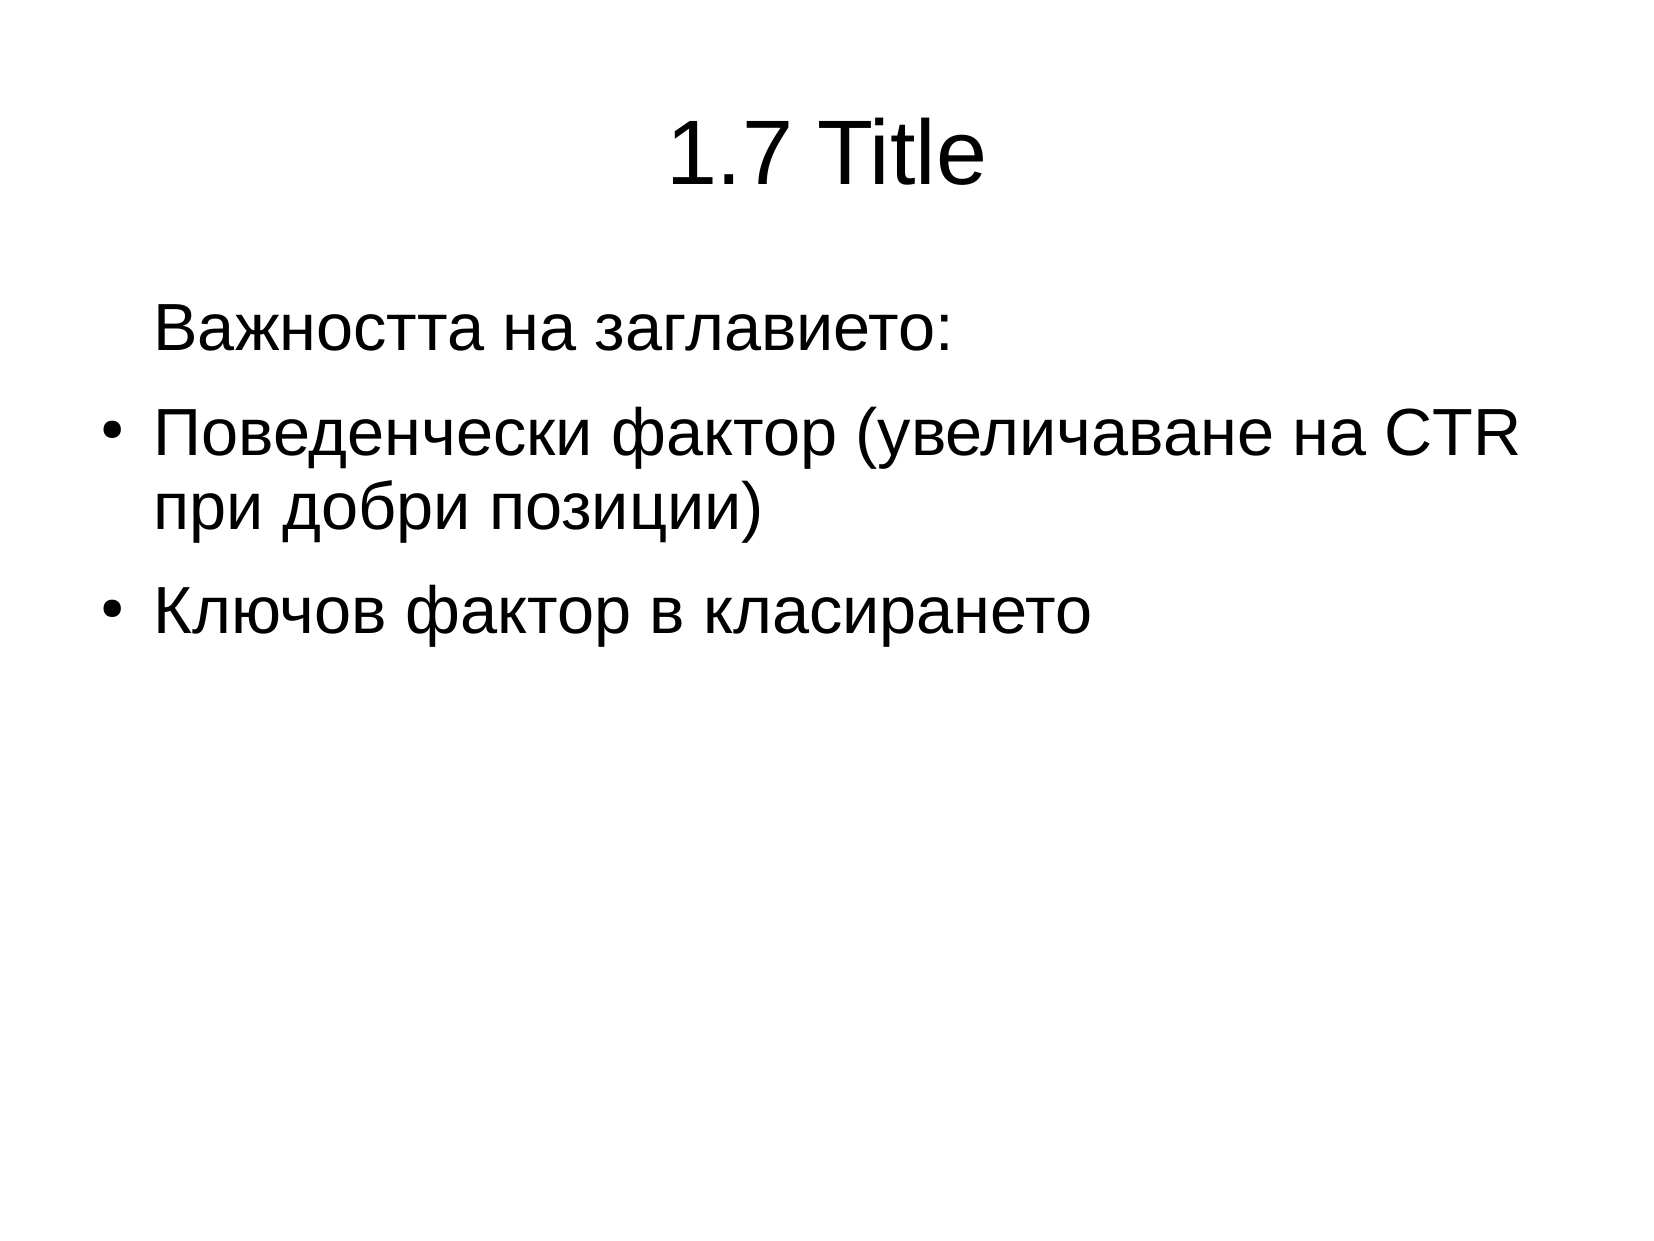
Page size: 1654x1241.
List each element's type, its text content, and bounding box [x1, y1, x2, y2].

title 1.7 Title [82, 49, 1571, 257]
list Важността на заглавието: Поведенчески фактор (увеличаване на CTR при добри позиции) Ключов фактор в класирането [82, 290, 1571, 1109]
